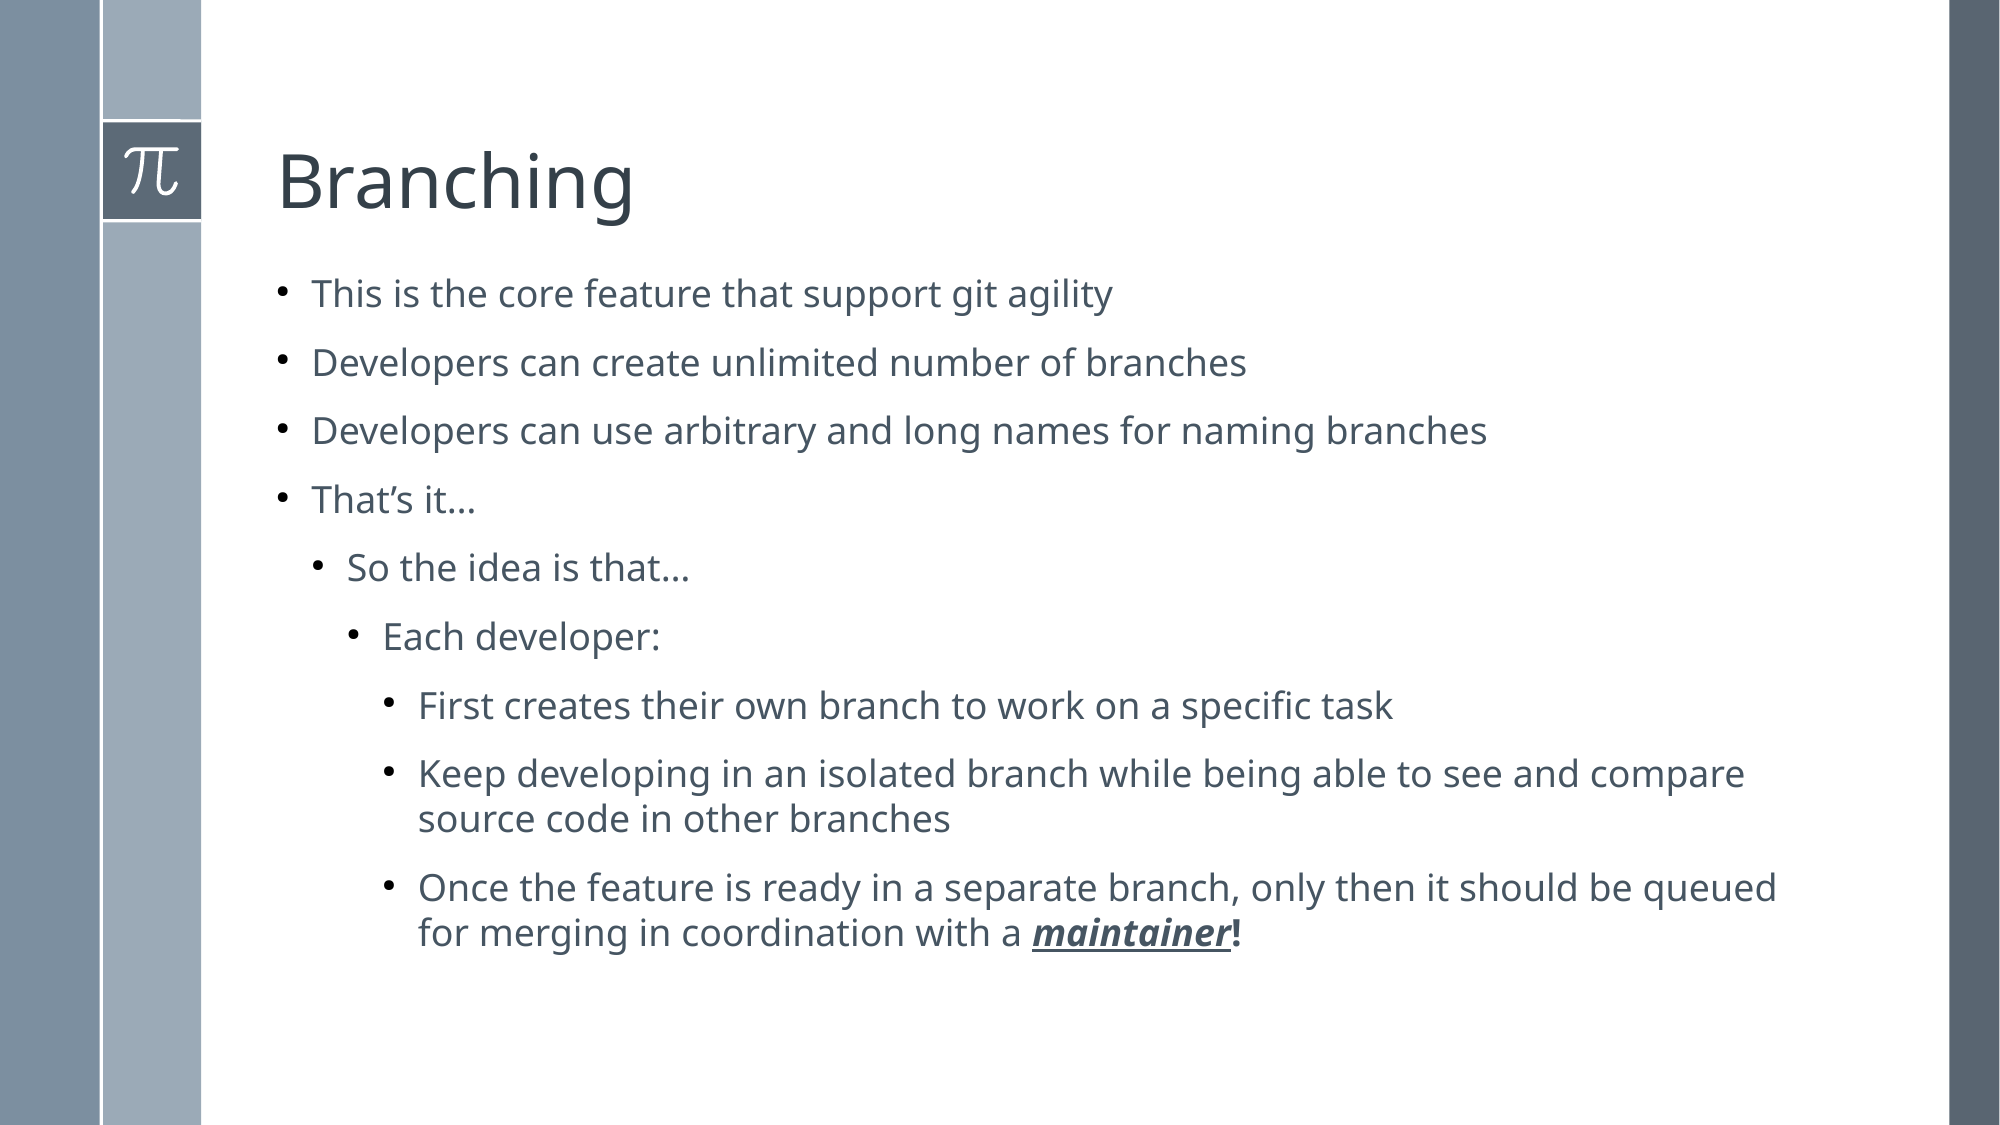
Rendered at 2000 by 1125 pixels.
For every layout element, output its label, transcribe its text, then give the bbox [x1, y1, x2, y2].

text_box This is the core feature that support git agility Developers can create unlimited number of branches Developers can use arbitrary and long names for naming branches That’s it… So the idea is that… Each developer: First creates their own branch to work on a specific task Keep developing in an isolated branch while being able to see and compare source code in other branches Once the feature is ready in a separate branch, only then it should be queued for merging in coordination with a maintainer! [261, 262, 1845, 1013]
text_box Branching [261, 29, 1867, 233]
